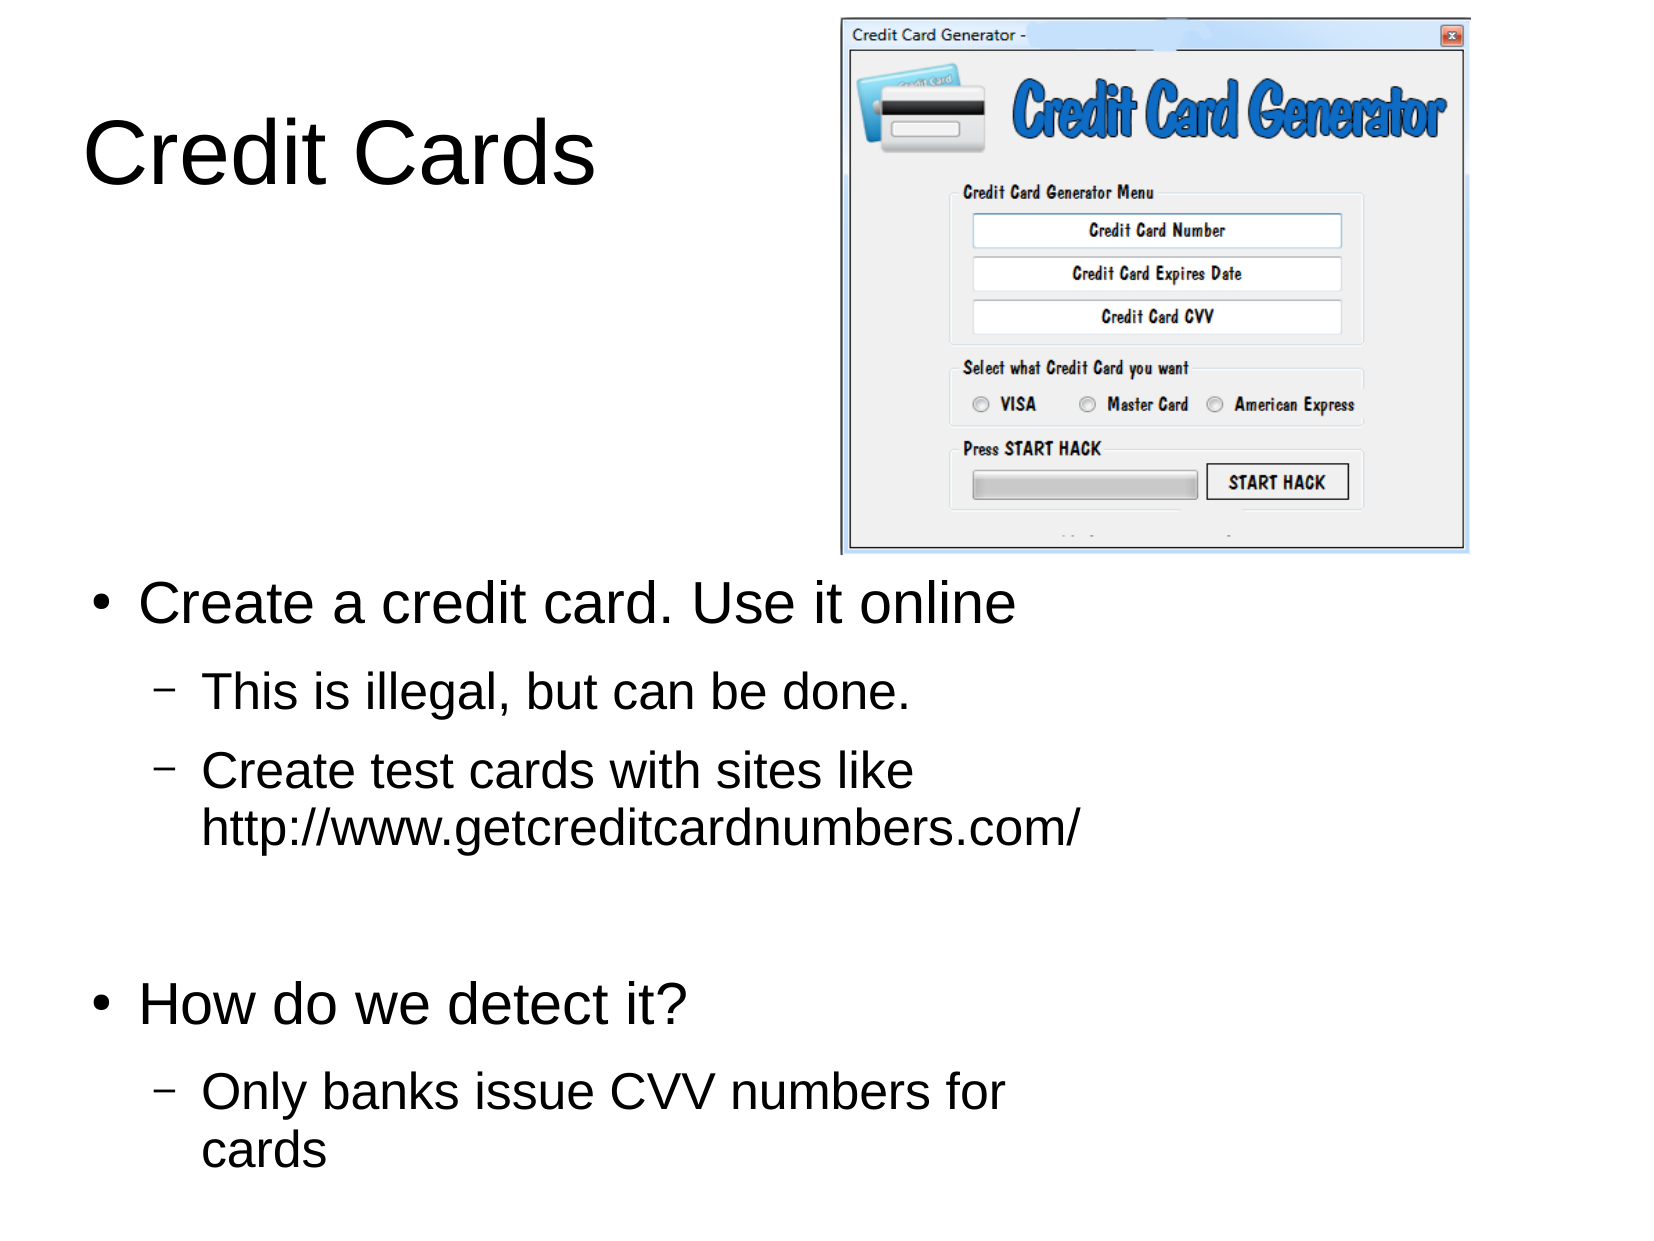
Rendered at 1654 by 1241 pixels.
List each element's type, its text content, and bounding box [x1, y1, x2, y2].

list Create a credit card. Use it online This is illegal, but can be done. Create test cards with sites like http://www.getcreditcardnumbers.com/ How do we detect it? Only banks issue CVV numbers for cards [75, 570, 1088, 1201]
title Credit Cards [82, 49, 691, 257]
picture [840, 17, 1471, 556]
